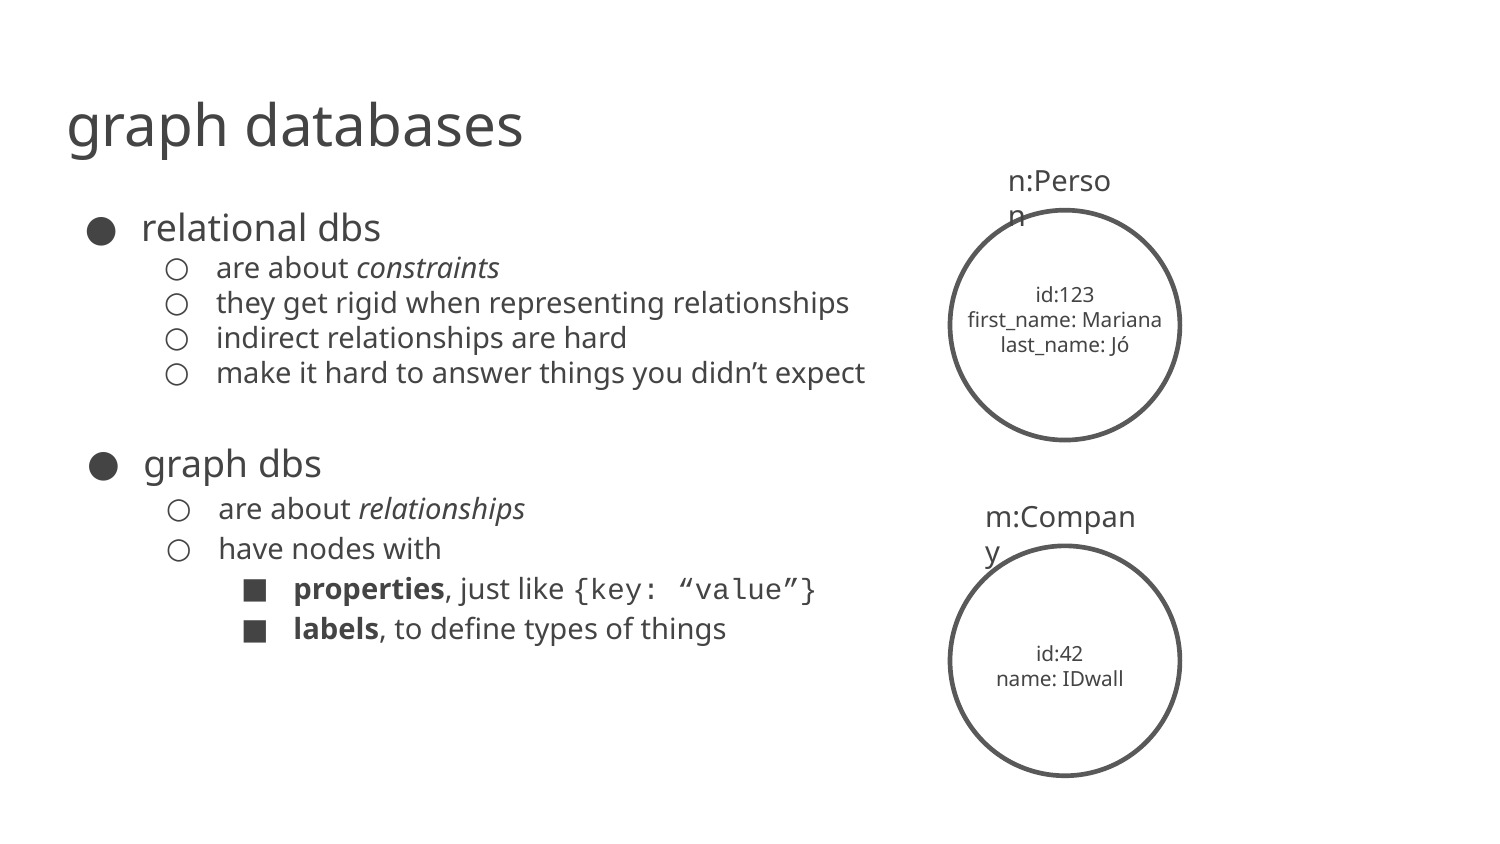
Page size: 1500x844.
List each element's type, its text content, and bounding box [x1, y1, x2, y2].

text_box id:123 first_name: Mariana last_name: Jó [950, 266, 1180, 372]
title graph databases [51, 72, 1449, 167]
text_box m:Company [970, 483, 1160, 546]
text_box n:Person [993, 147, 1137, 211]
text_box graph dbs are about relationships have nodes with properties, just like {key: “value”} labels, to define types of things [53, 417, 961, 808]
text_box id:42 name: IDwall [961, 625, 1159, 700]
list relational dbs are about constraints they get rigid when representing relationships indirect relationships are hard make it hard to answer things you didn’t expect [51, 189, 961, 430]
